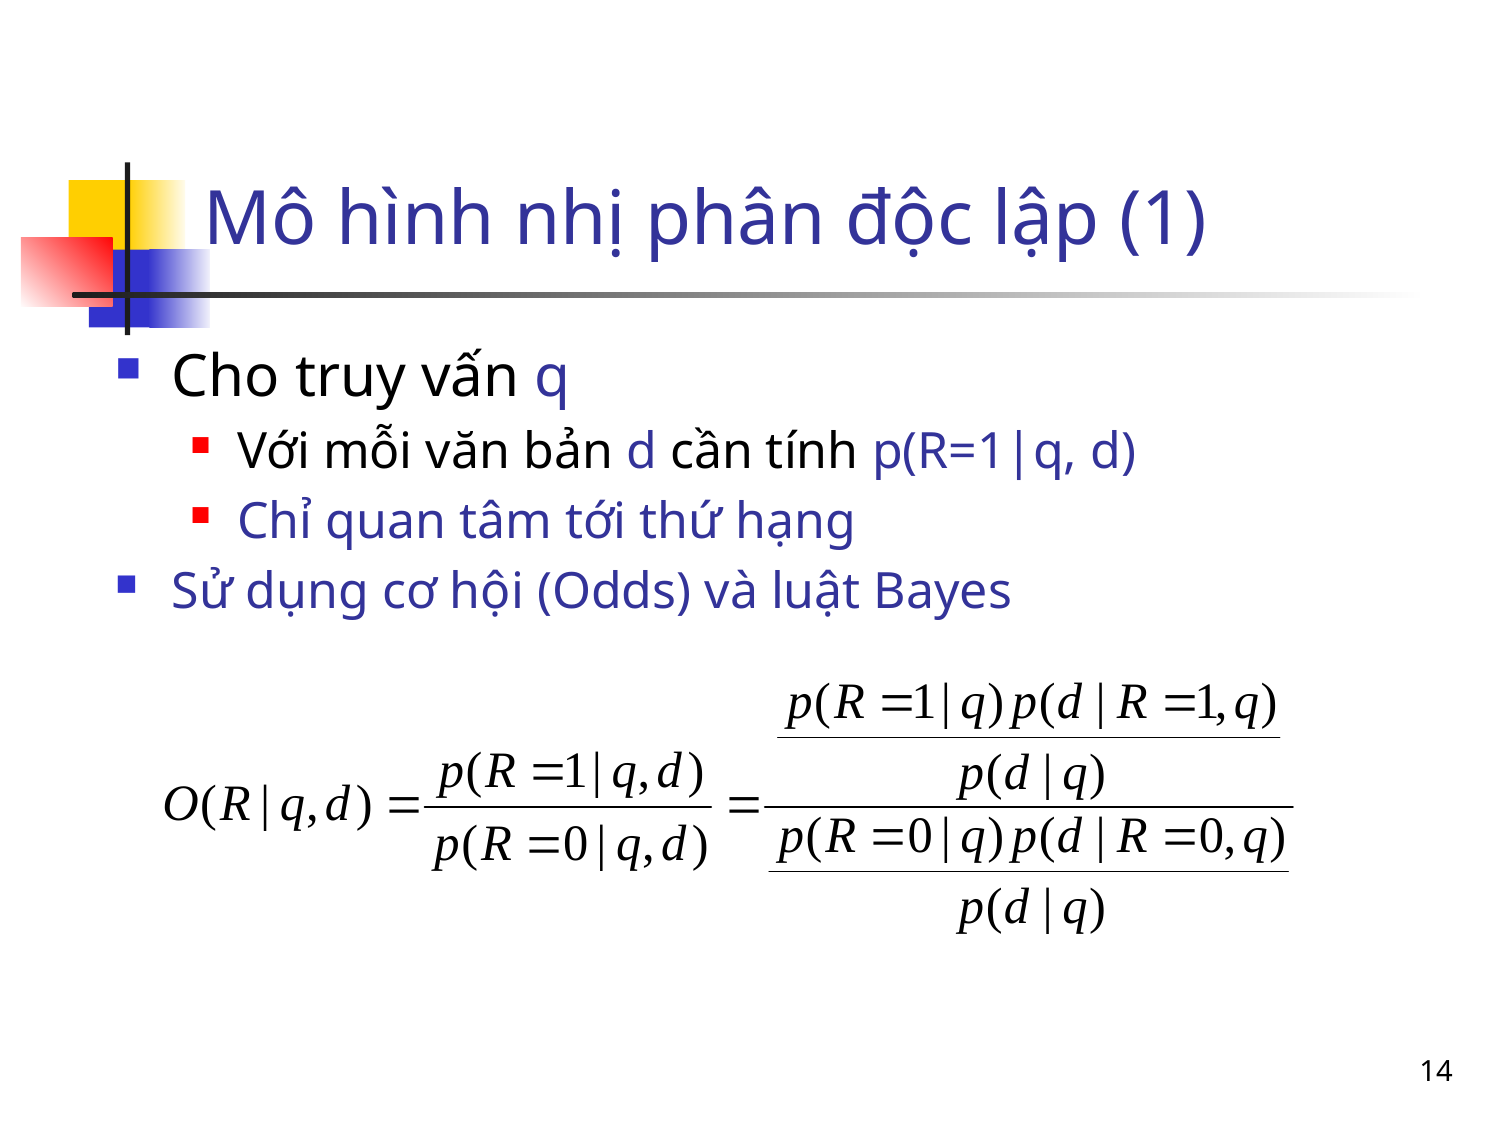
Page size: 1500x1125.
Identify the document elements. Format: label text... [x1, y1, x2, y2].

list Cho truy vấn q Với mỗi văn bản d cần tính p(R=1|q, d) Chỉ quan tâm tới thứ hạng Sử dụng cơ hội (Odds) và luật Bayes [100, 331, 1469, 669]
slide_number <number> [1155, 1024, 1468, 1100]
picture [156, 670, 1303, 944]
title Mô hình nhị phân độc lập (1) [188, 141, 1468, 268]
